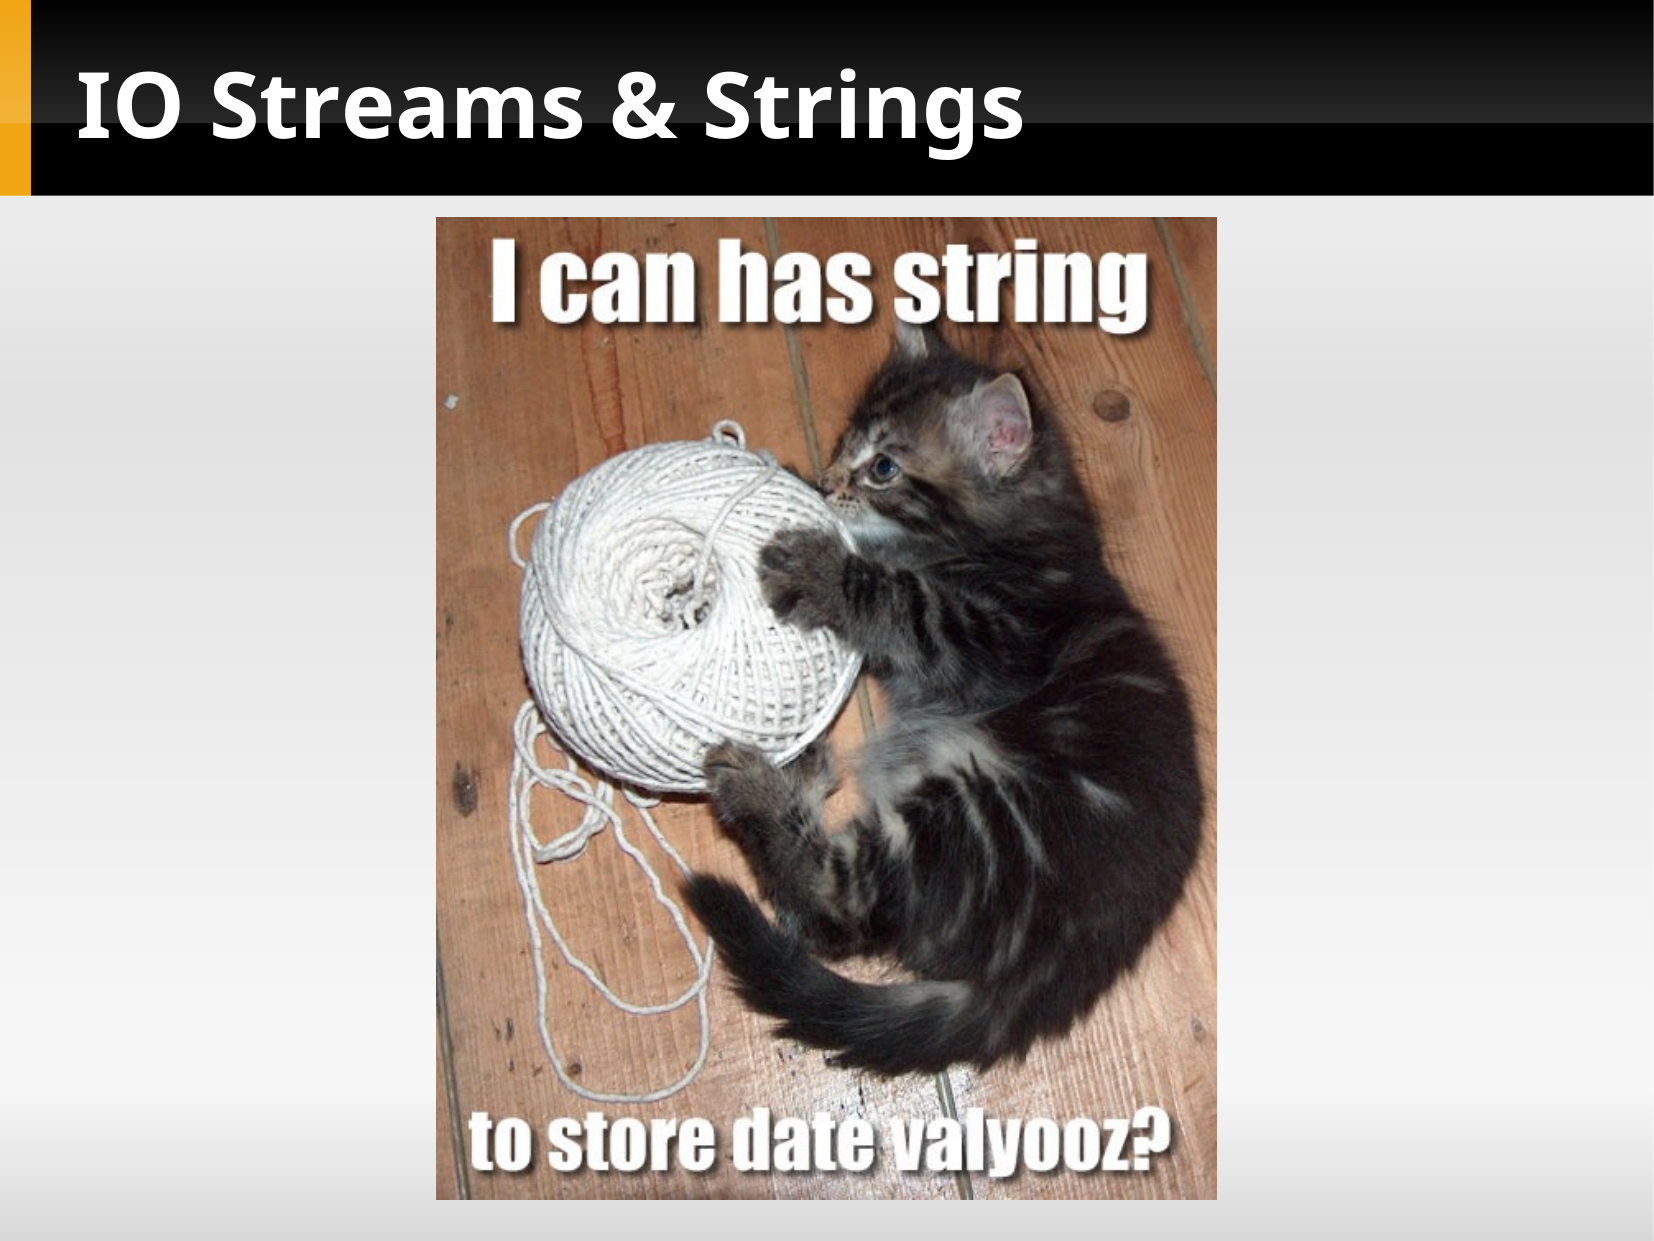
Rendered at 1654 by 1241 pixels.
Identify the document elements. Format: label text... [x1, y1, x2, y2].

title IO Streams & Strings [76, 0, 1565, 208]
picture [0, 0, 1654, 1241]
